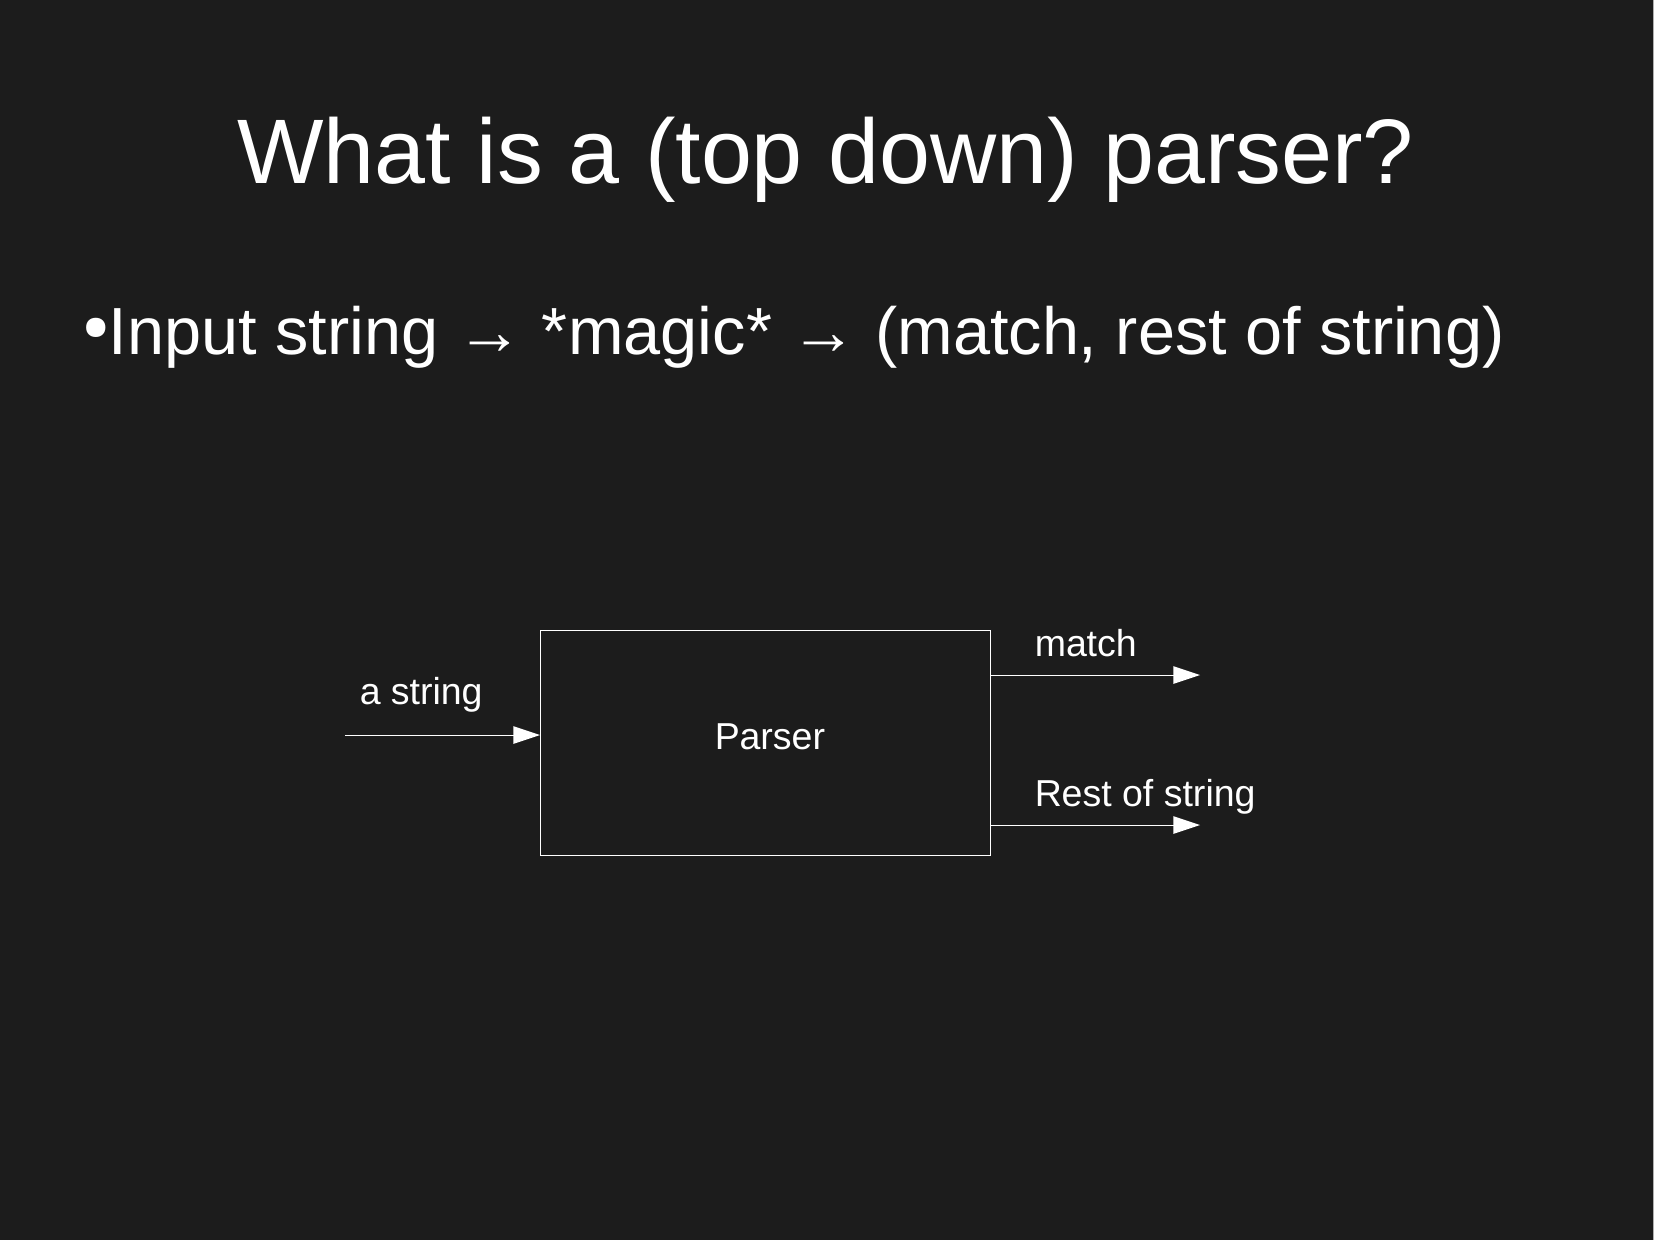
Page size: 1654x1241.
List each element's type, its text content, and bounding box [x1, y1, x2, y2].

title What is a (top down) parser? [82, 49, 1571, 256]
text_box Rest of string [1020, 765, 1291, 825]
text_box Parser [700, 708, 841, 769]
list Input string → *magic* → (match, rest of string) [82, 290, 1571, 1009]
text_box [540, 630, 991, 856]
text_box match [1020, 615, 1291, 675]
text_box a string [345, 663, 541, 724]
